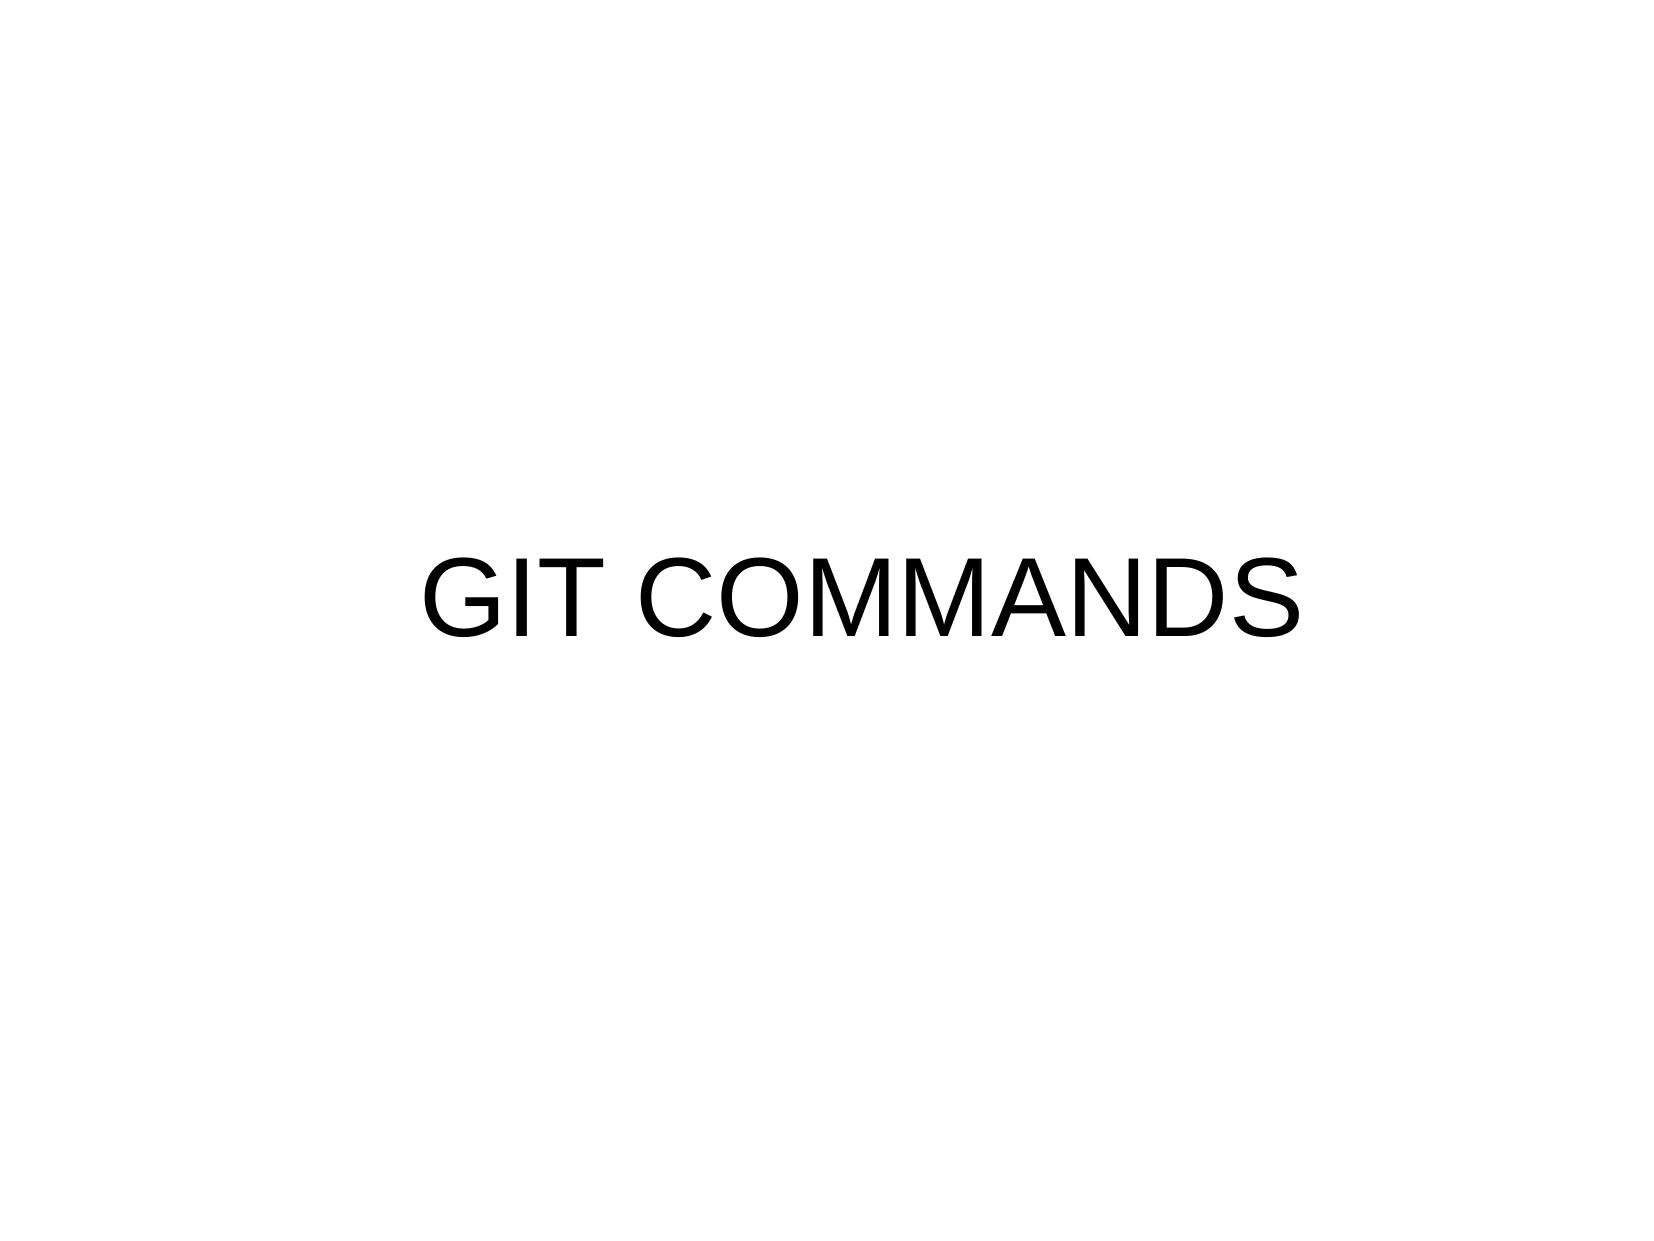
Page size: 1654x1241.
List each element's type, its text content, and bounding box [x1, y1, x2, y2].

list GIT COMMANDS [82, 290, 1571, 1010]
